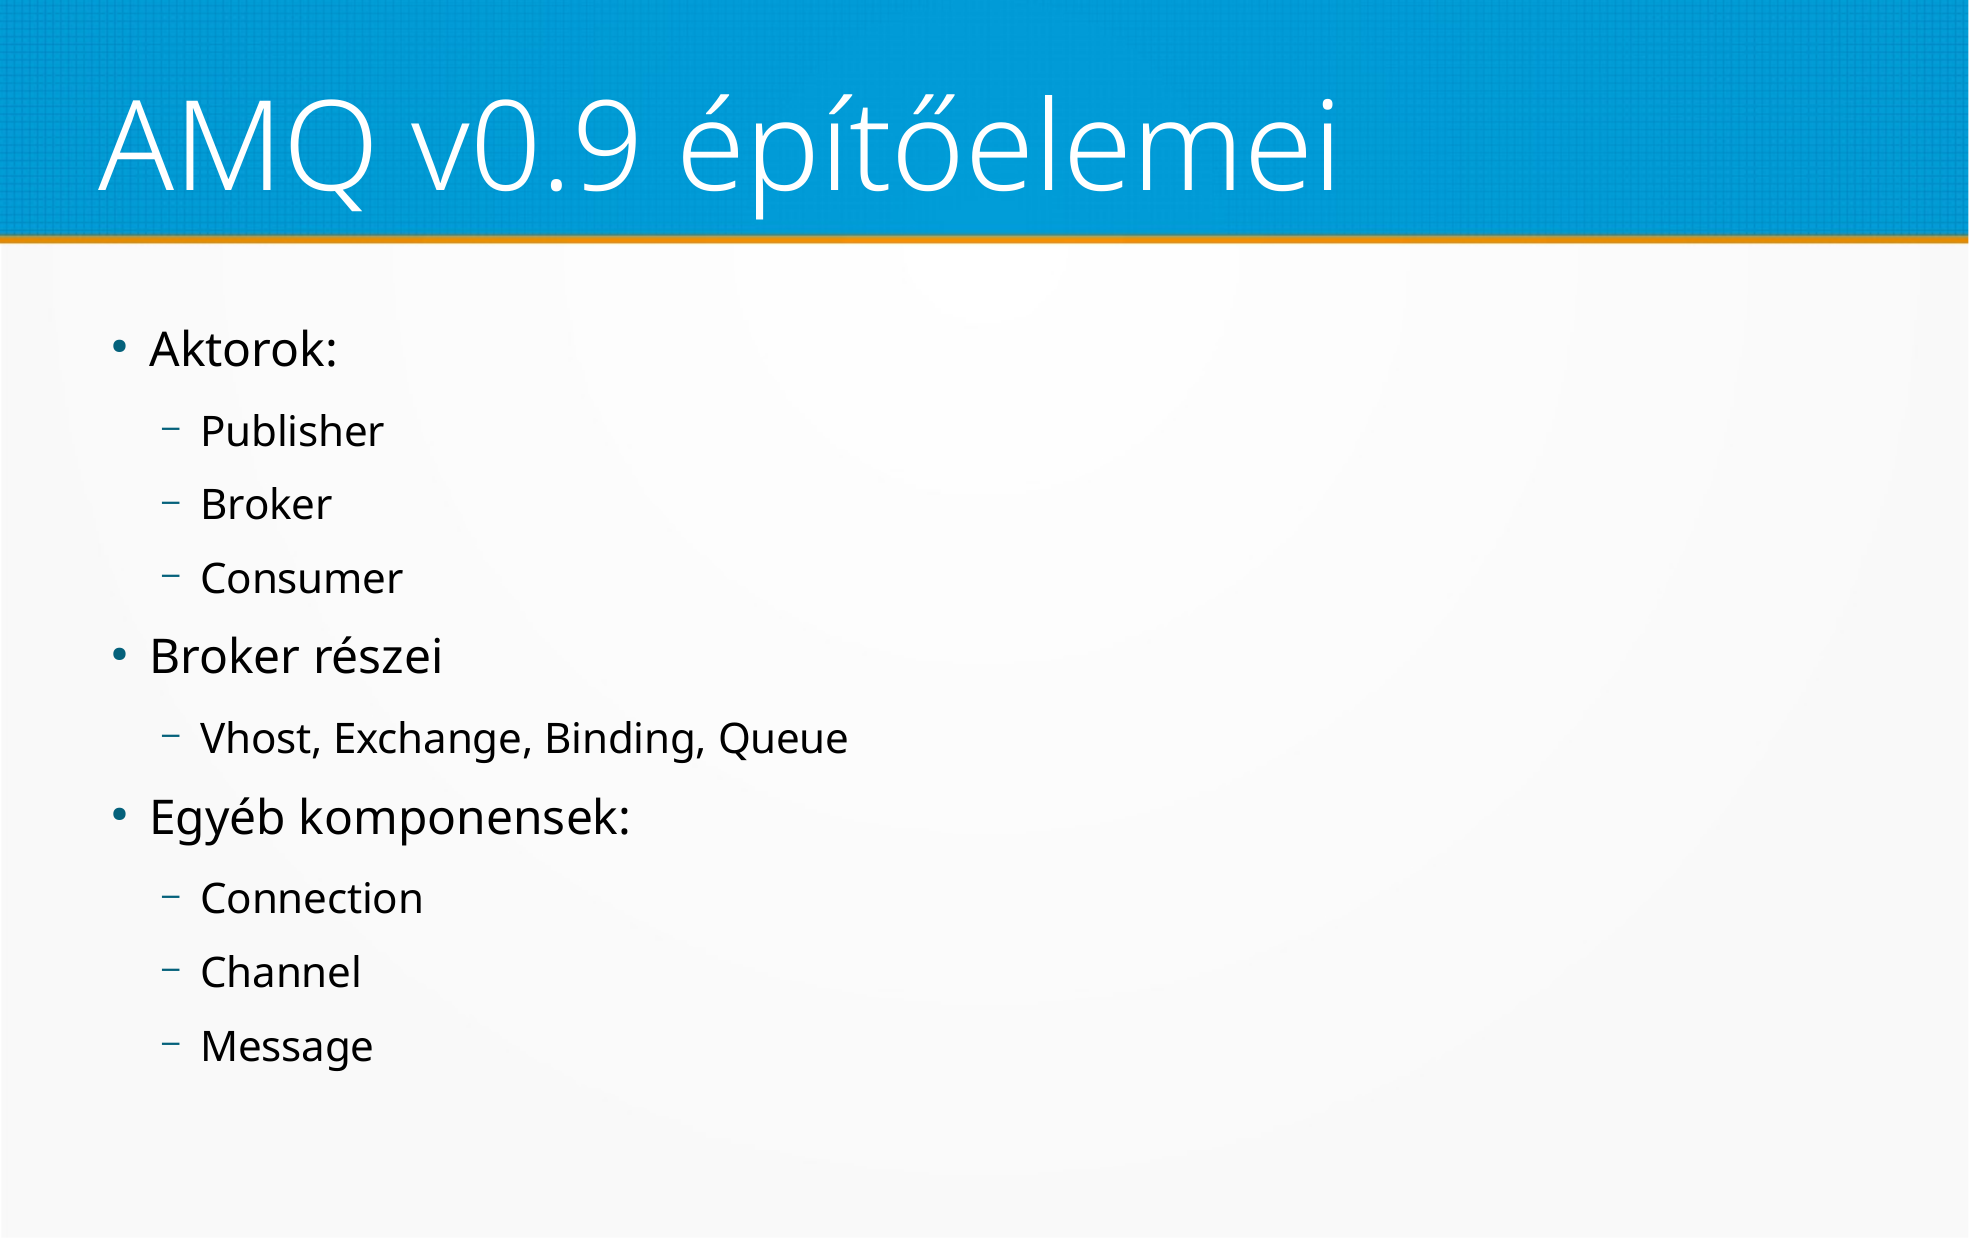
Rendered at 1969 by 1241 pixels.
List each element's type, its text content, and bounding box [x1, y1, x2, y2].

picture [0, 233, 1969, 1241]
title AMQ v0.9 építőelemei [98, 19, 1870, 227]
list Aktorok: Publisher Broker Consumer Broker részei Vhost, Exchange, Binding, Queue Egyéb komponensek: Connection Channel Message [98, 315, 1861, 1081]
